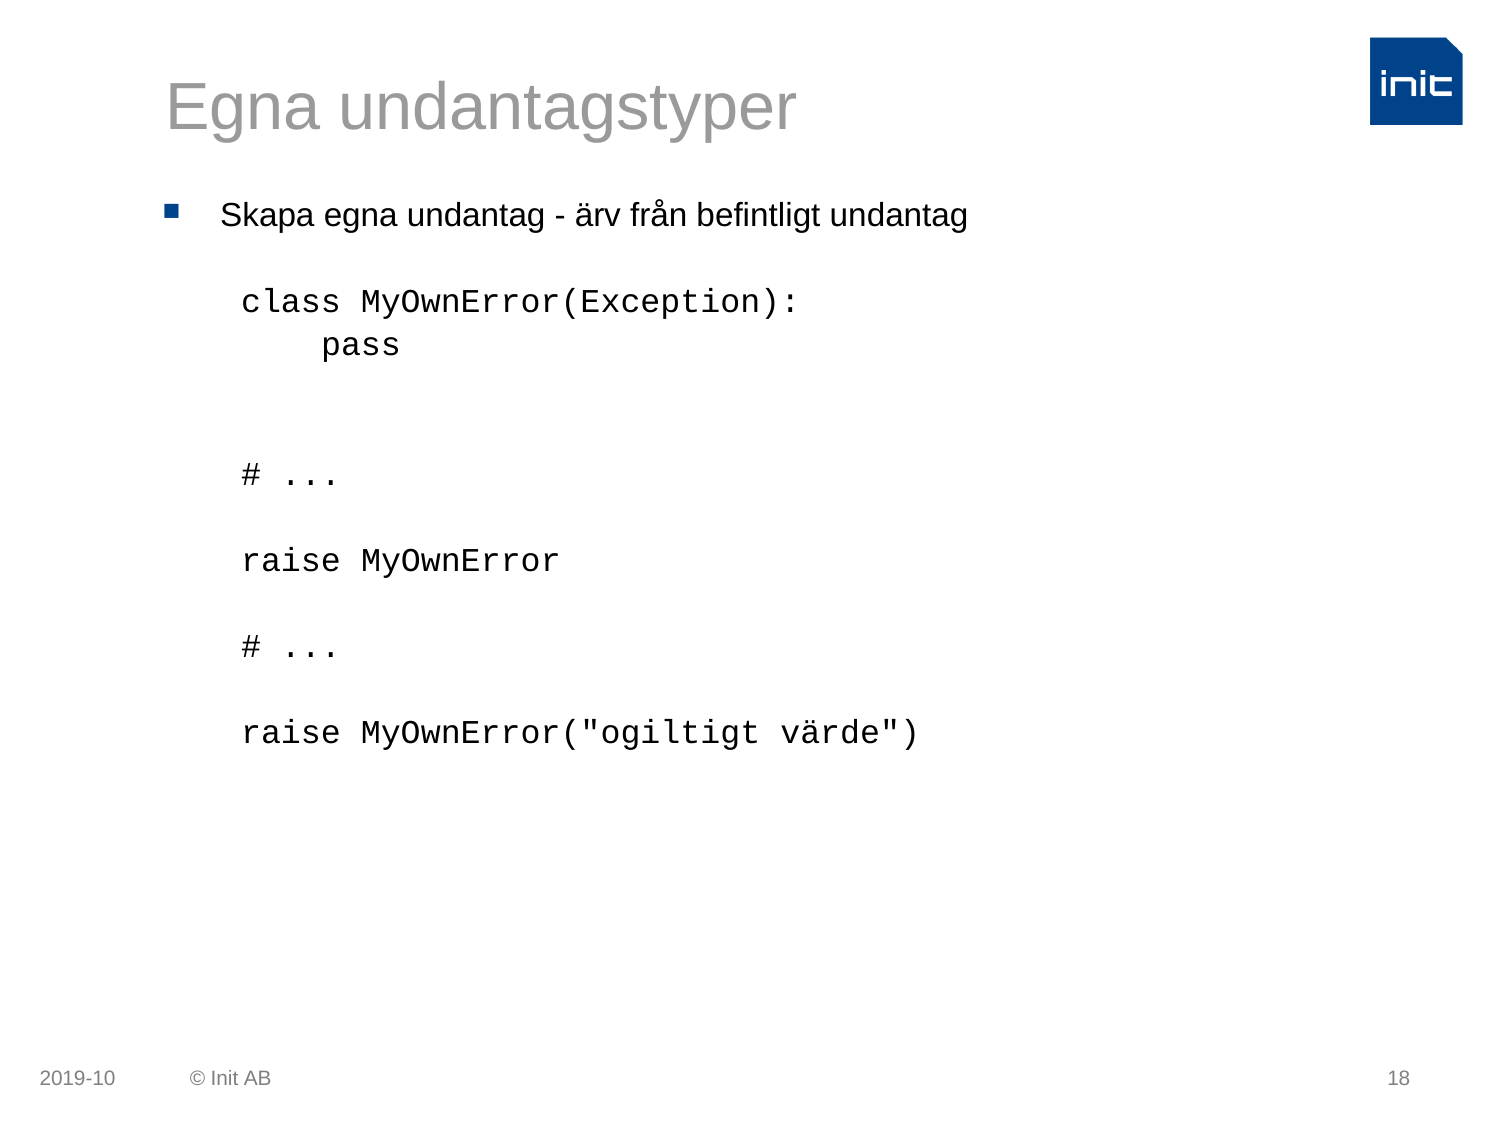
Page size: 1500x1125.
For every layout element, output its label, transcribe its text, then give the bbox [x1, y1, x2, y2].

picture [1370, 37, 1463, 125]
text_box <nummer> [1350, 1037, 1426, 1098]
text_box © Init AB [174, 1037, 1326, 1098]
text_box Skapa egna undantag - ärv från befintligt undantag class MyOwnError(Exception): pass # ... raise MyOwnError # ... raise MyOwnError("ogiltigt värde") [150, 189, 1351, 975]
text_box Egna undantagstyper [150, 0, 1351, 151]
text_box 2019-10 [24, 1037, 151, 1098]
